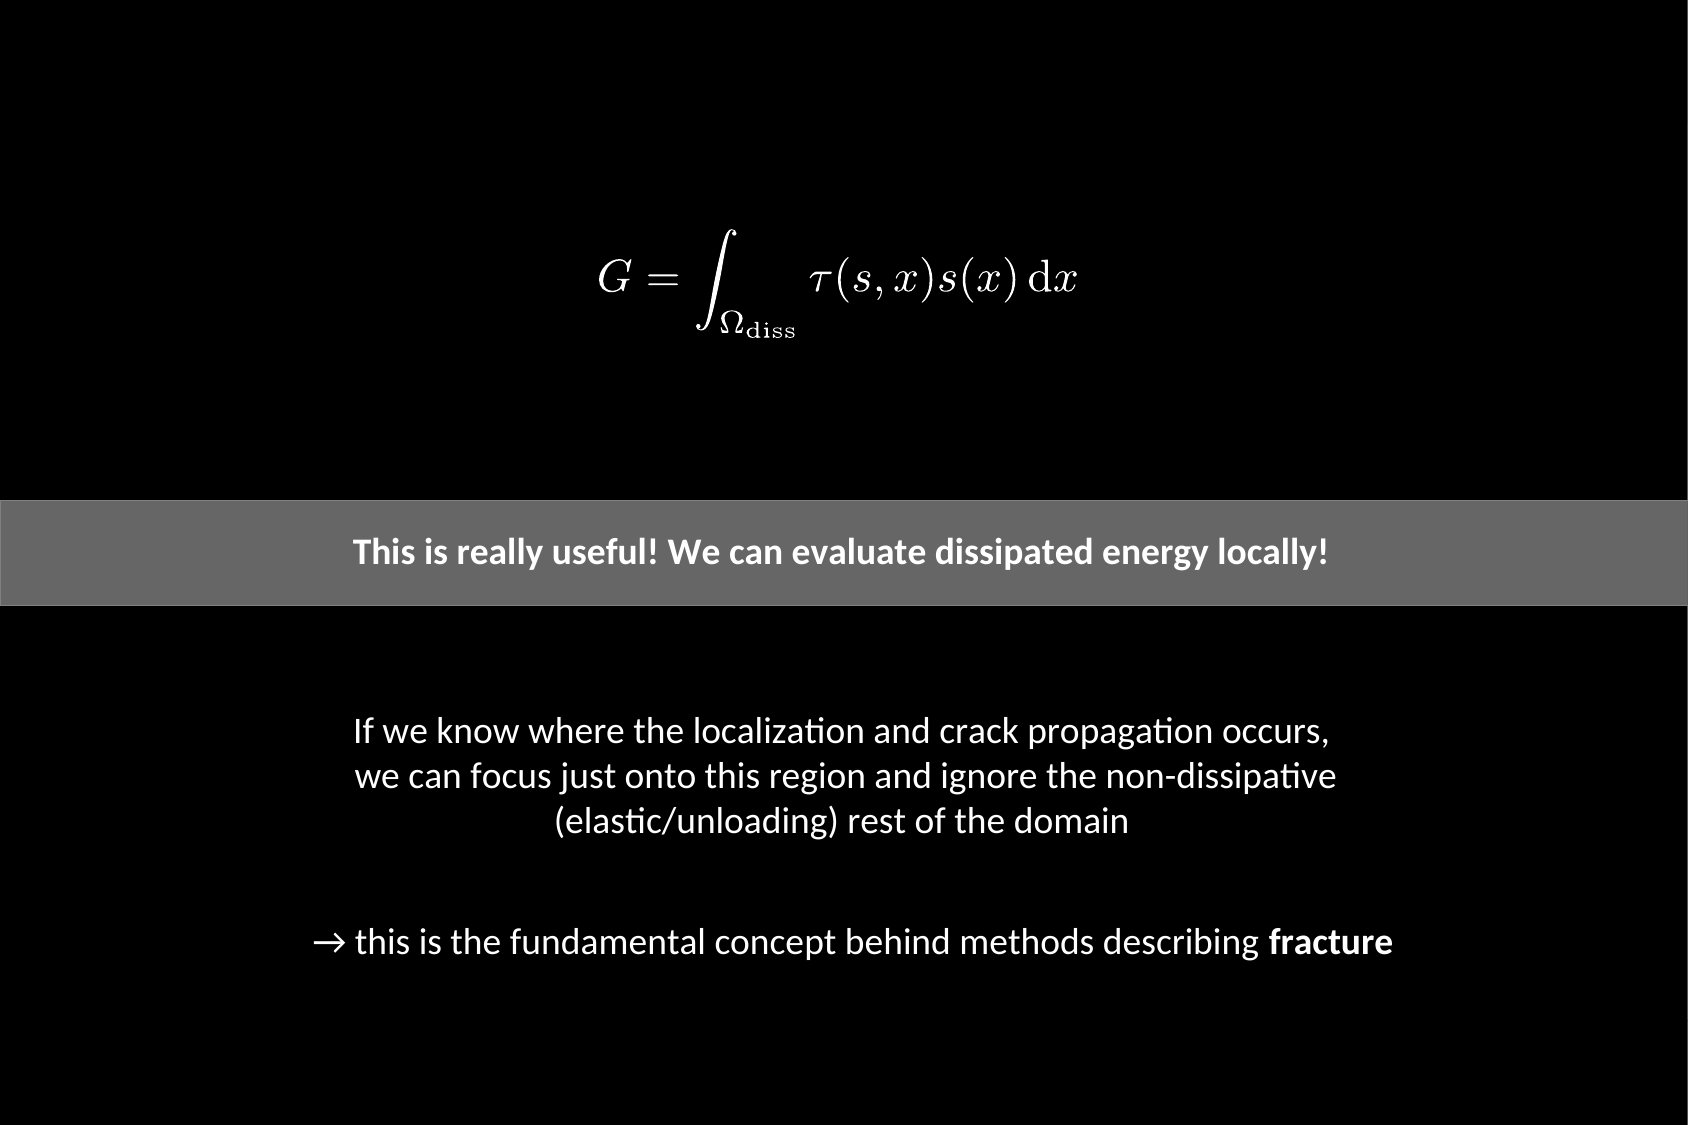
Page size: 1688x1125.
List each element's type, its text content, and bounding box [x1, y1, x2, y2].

picture [596, 229, 1079, 338]
text_box [0, 0, 1688, 1125]
text_box This is really useful! We can evaluate dissipated energy locally! [338, 519, 1361, 580]
text_box → this is the fundamental concept behind methods describing fracture [297, 910, 1429, 1015]
text_box If we know where the localization and crack propagation occurs, we can focus just onto this region and ignore the non-dissipative (elastic/unloading) rest of the domain [338, 698, 1388, 849]
